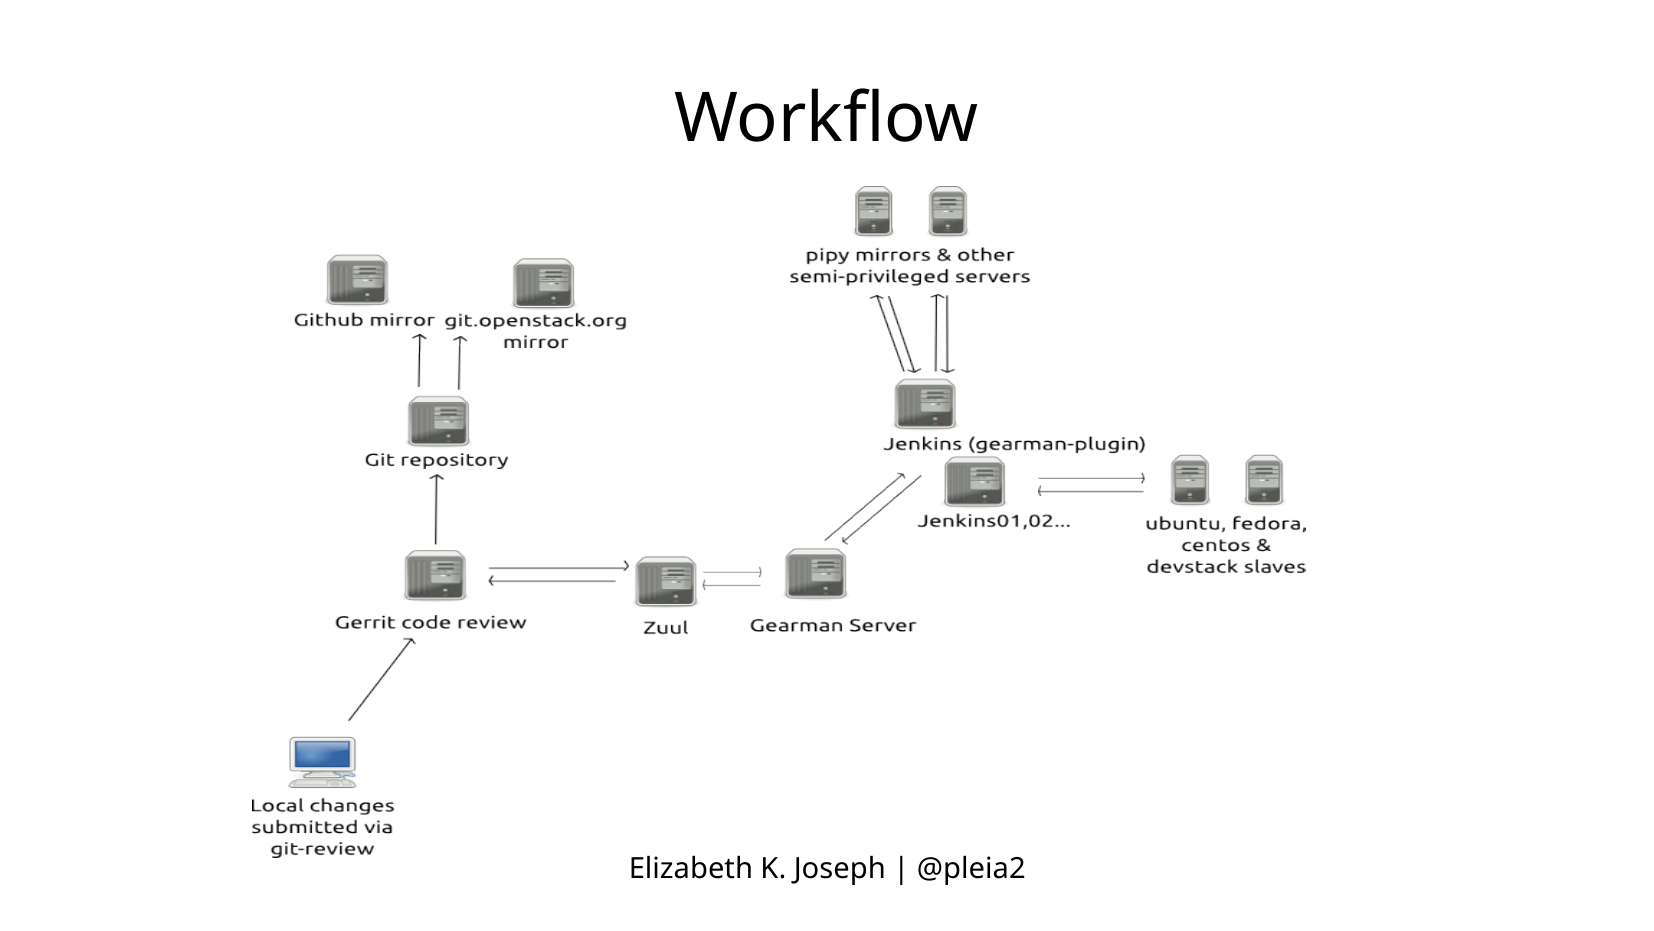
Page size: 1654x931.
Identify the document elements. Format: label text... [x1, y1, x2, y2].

picture [252, 186, 1306, 858]
title Workflow [82, 37, 1571, 193]
